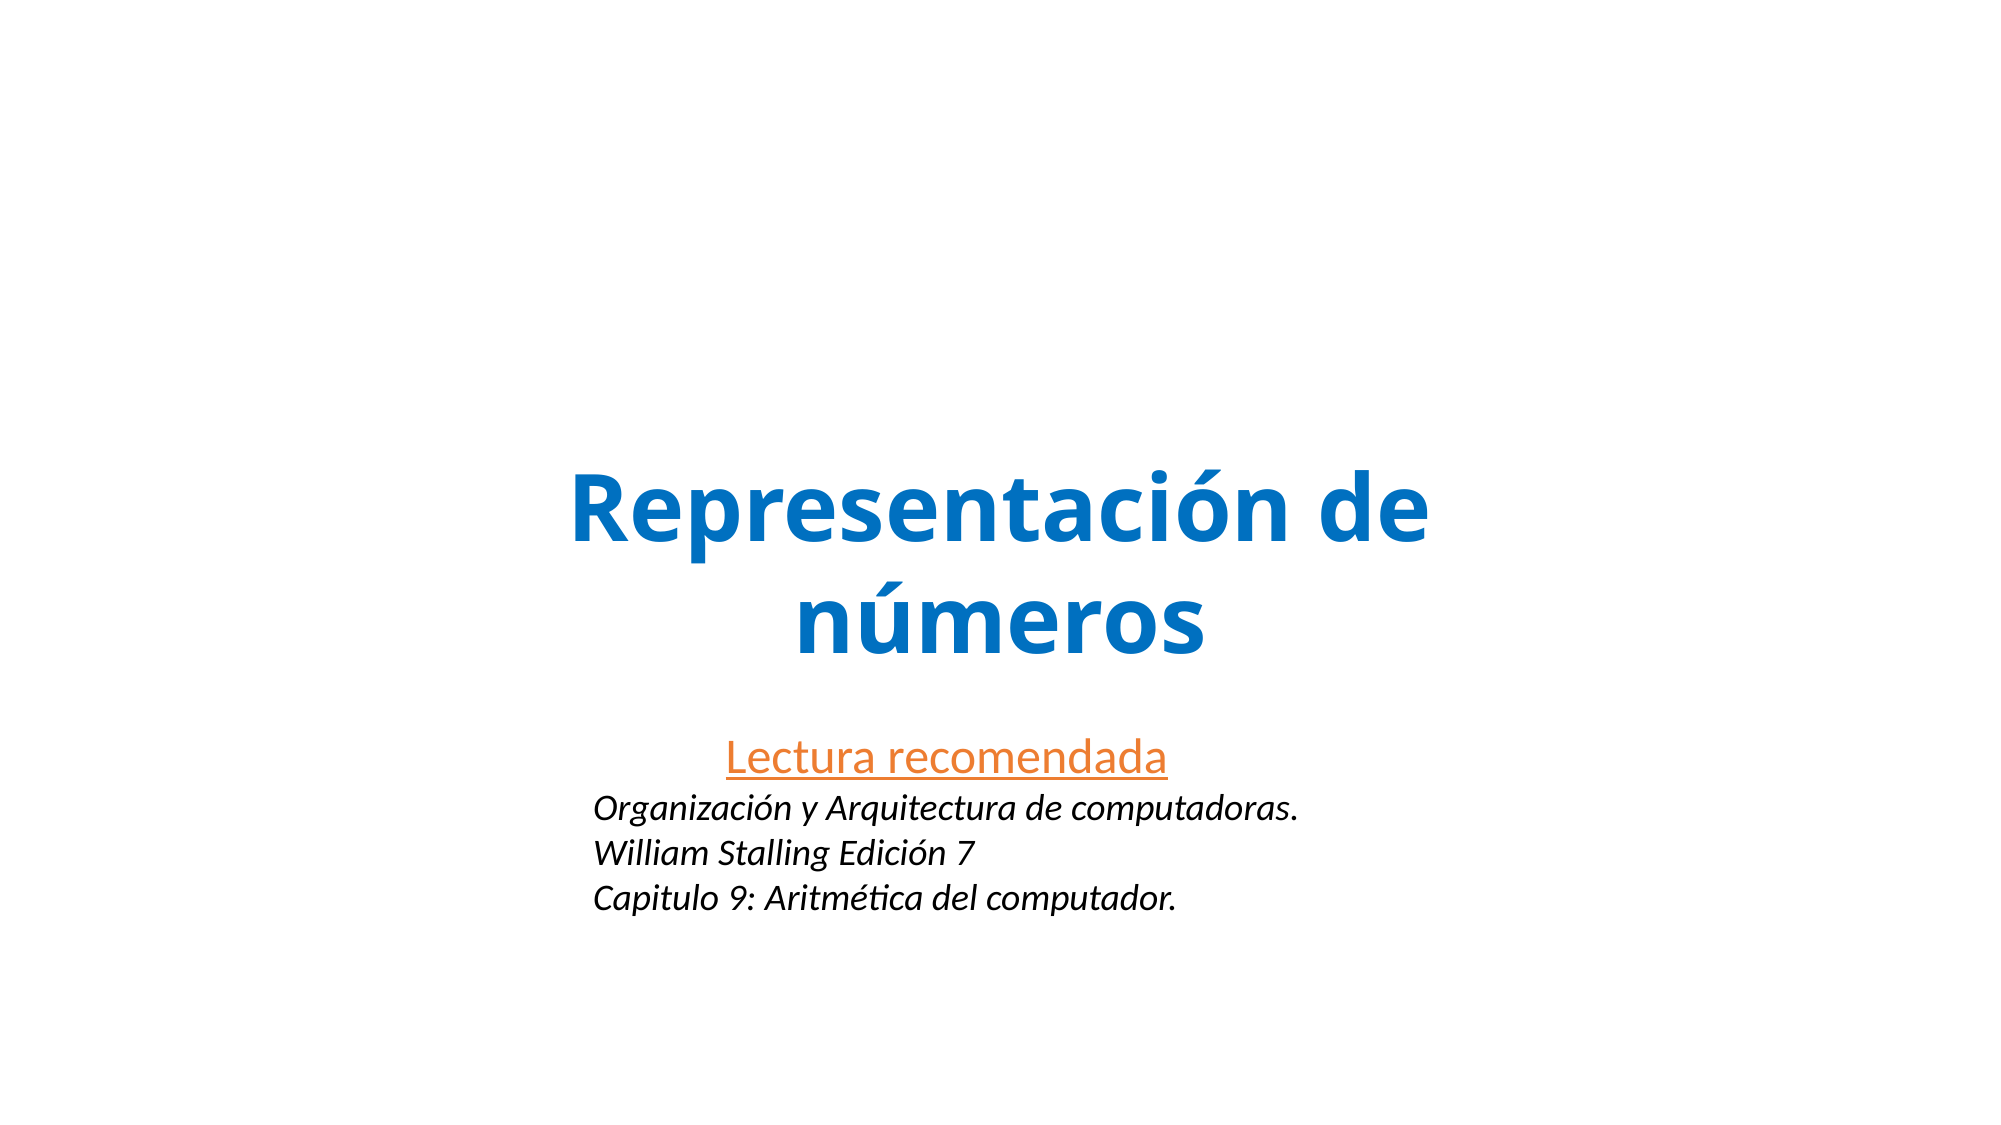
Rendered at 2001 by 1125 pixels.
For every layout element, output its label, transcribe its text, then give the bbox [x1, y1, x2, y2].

text_box Representación de números [362, 439, 1638, 681]
text_box Lectura recomendada Organización y Arquitectura de computadoras. William Stalling Edición 7 Capitulo 9: Aritmética del computador. [578, 715, 1316, 926]
